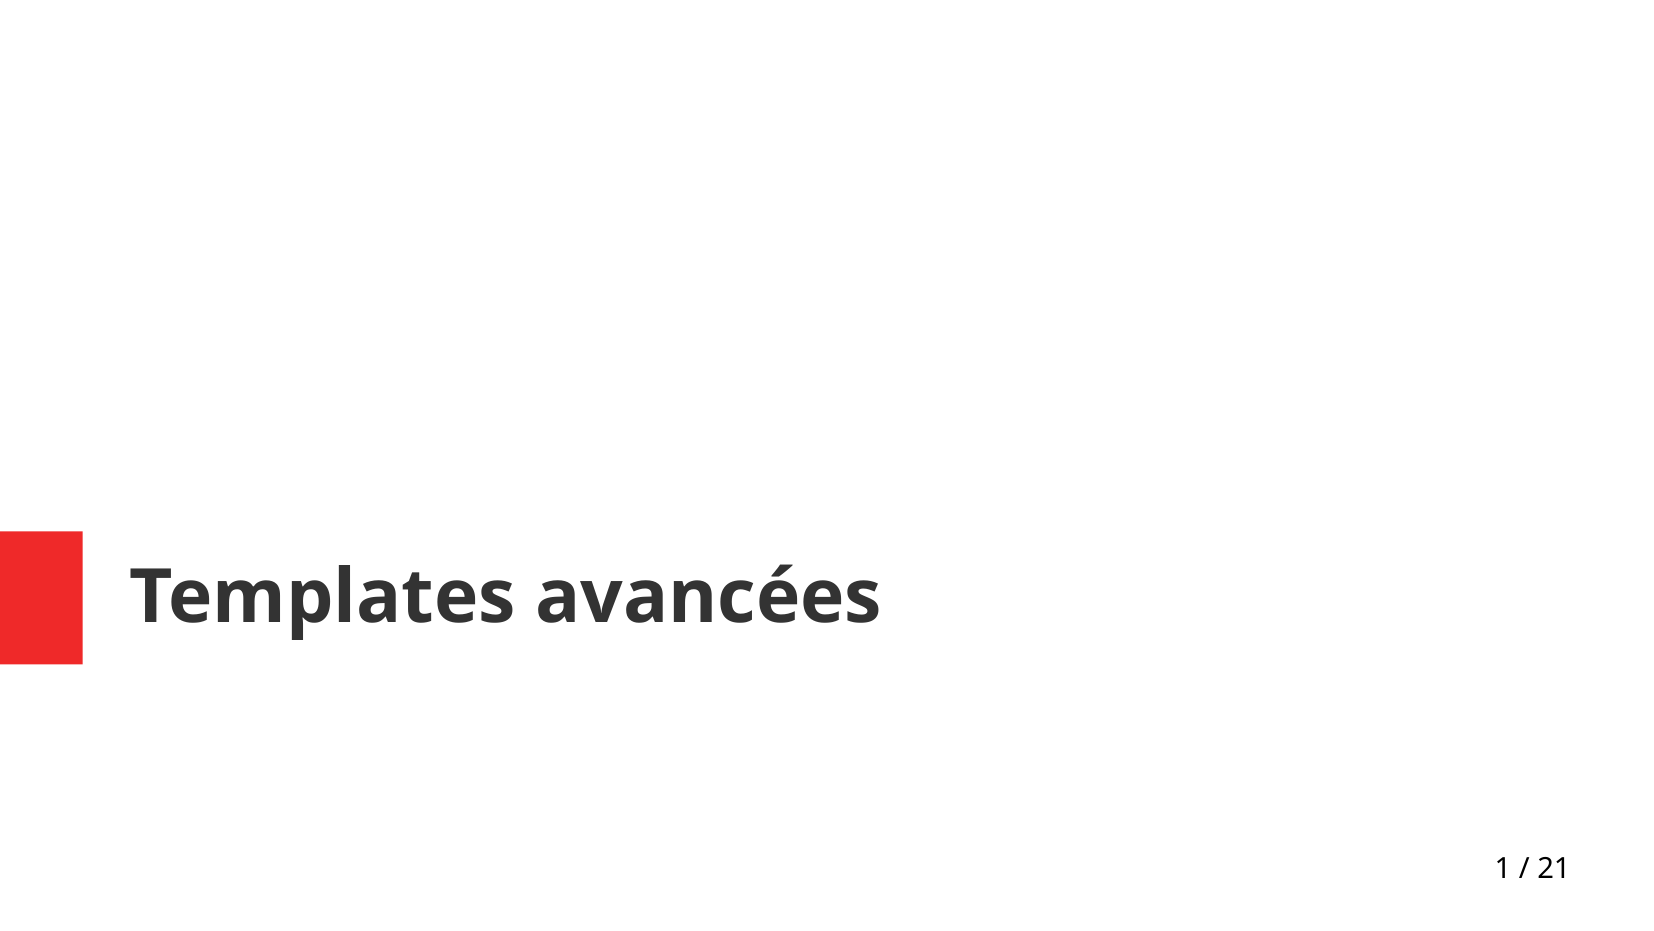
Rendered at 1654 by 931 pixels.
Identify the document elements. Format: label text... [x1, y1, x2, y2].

title Templates avancées [129, 504, 1536, 683]
